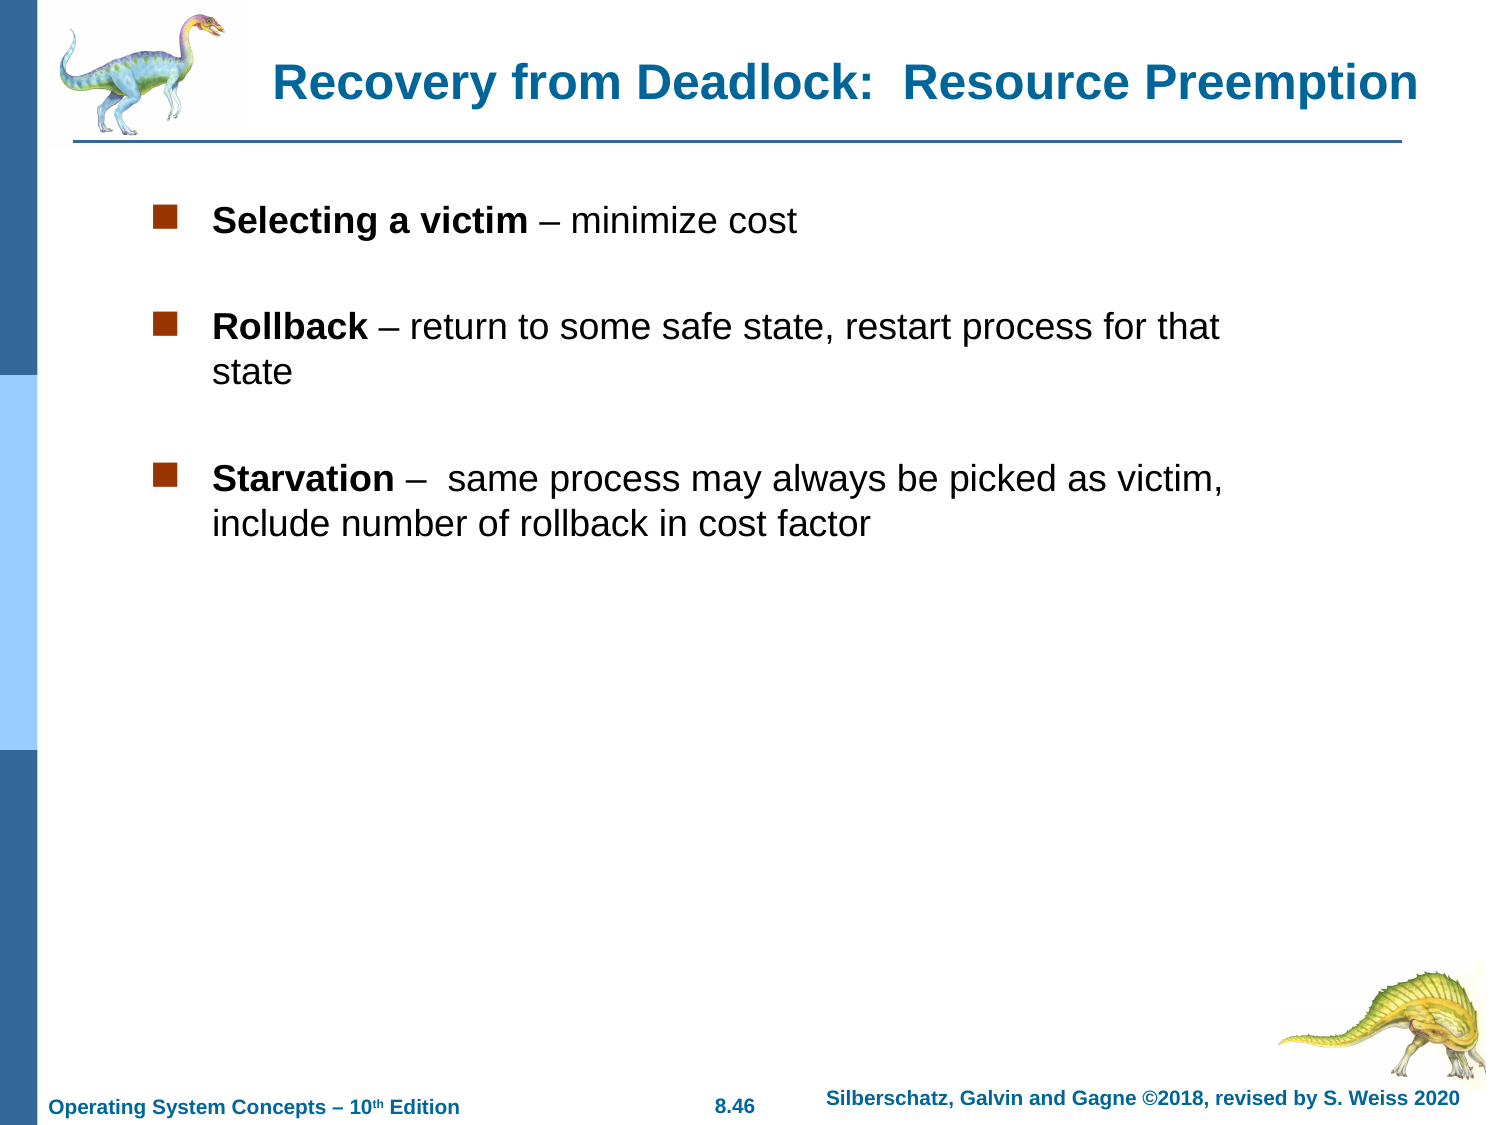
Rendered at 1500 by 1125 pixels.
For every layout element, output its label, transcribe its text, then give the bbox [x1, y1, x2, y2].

picture [1275, 959, 1486, 1095]
picture [46, 0, 243, 149]
title Recovery from Deadlock: Resource Preemption [188, 41, 1500, 117]
list Selecting a victim – minimize cost Rollback – return to some safe state, restart process for that state Starvation – same process may always be picked as victim, include number of rollback in cost factor [140, 188, 1257, 925]
